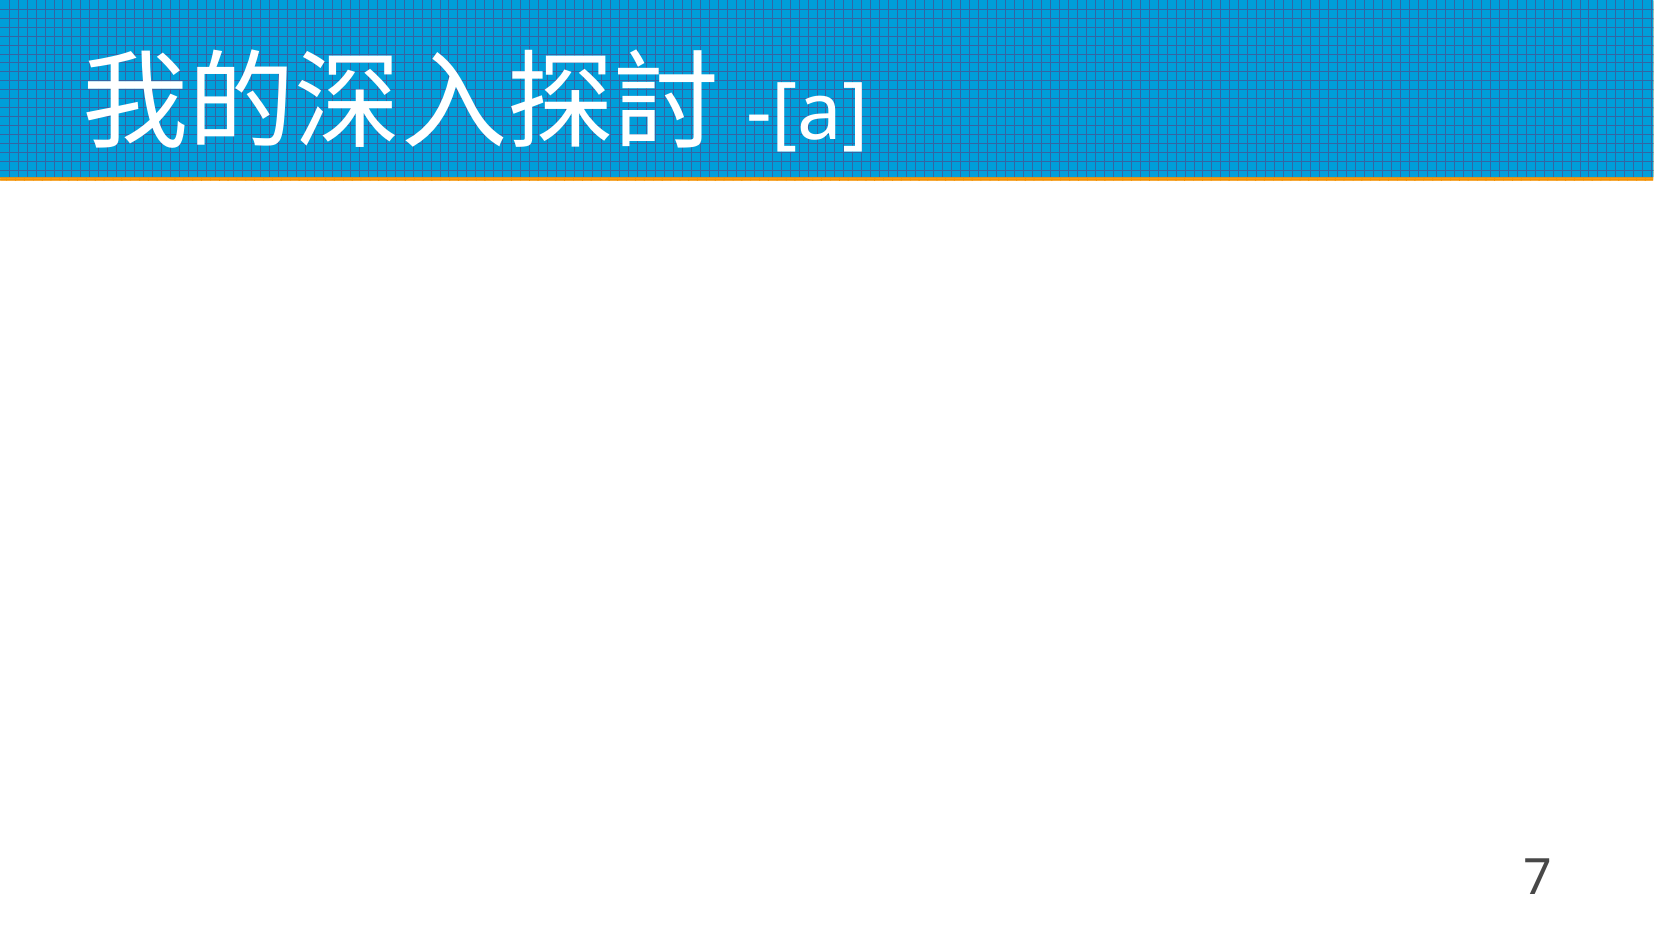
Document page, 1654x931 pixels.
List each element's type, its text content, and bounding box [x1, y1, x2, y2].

title 我的深入探討-[a] [82, 14, 1571, 171]
